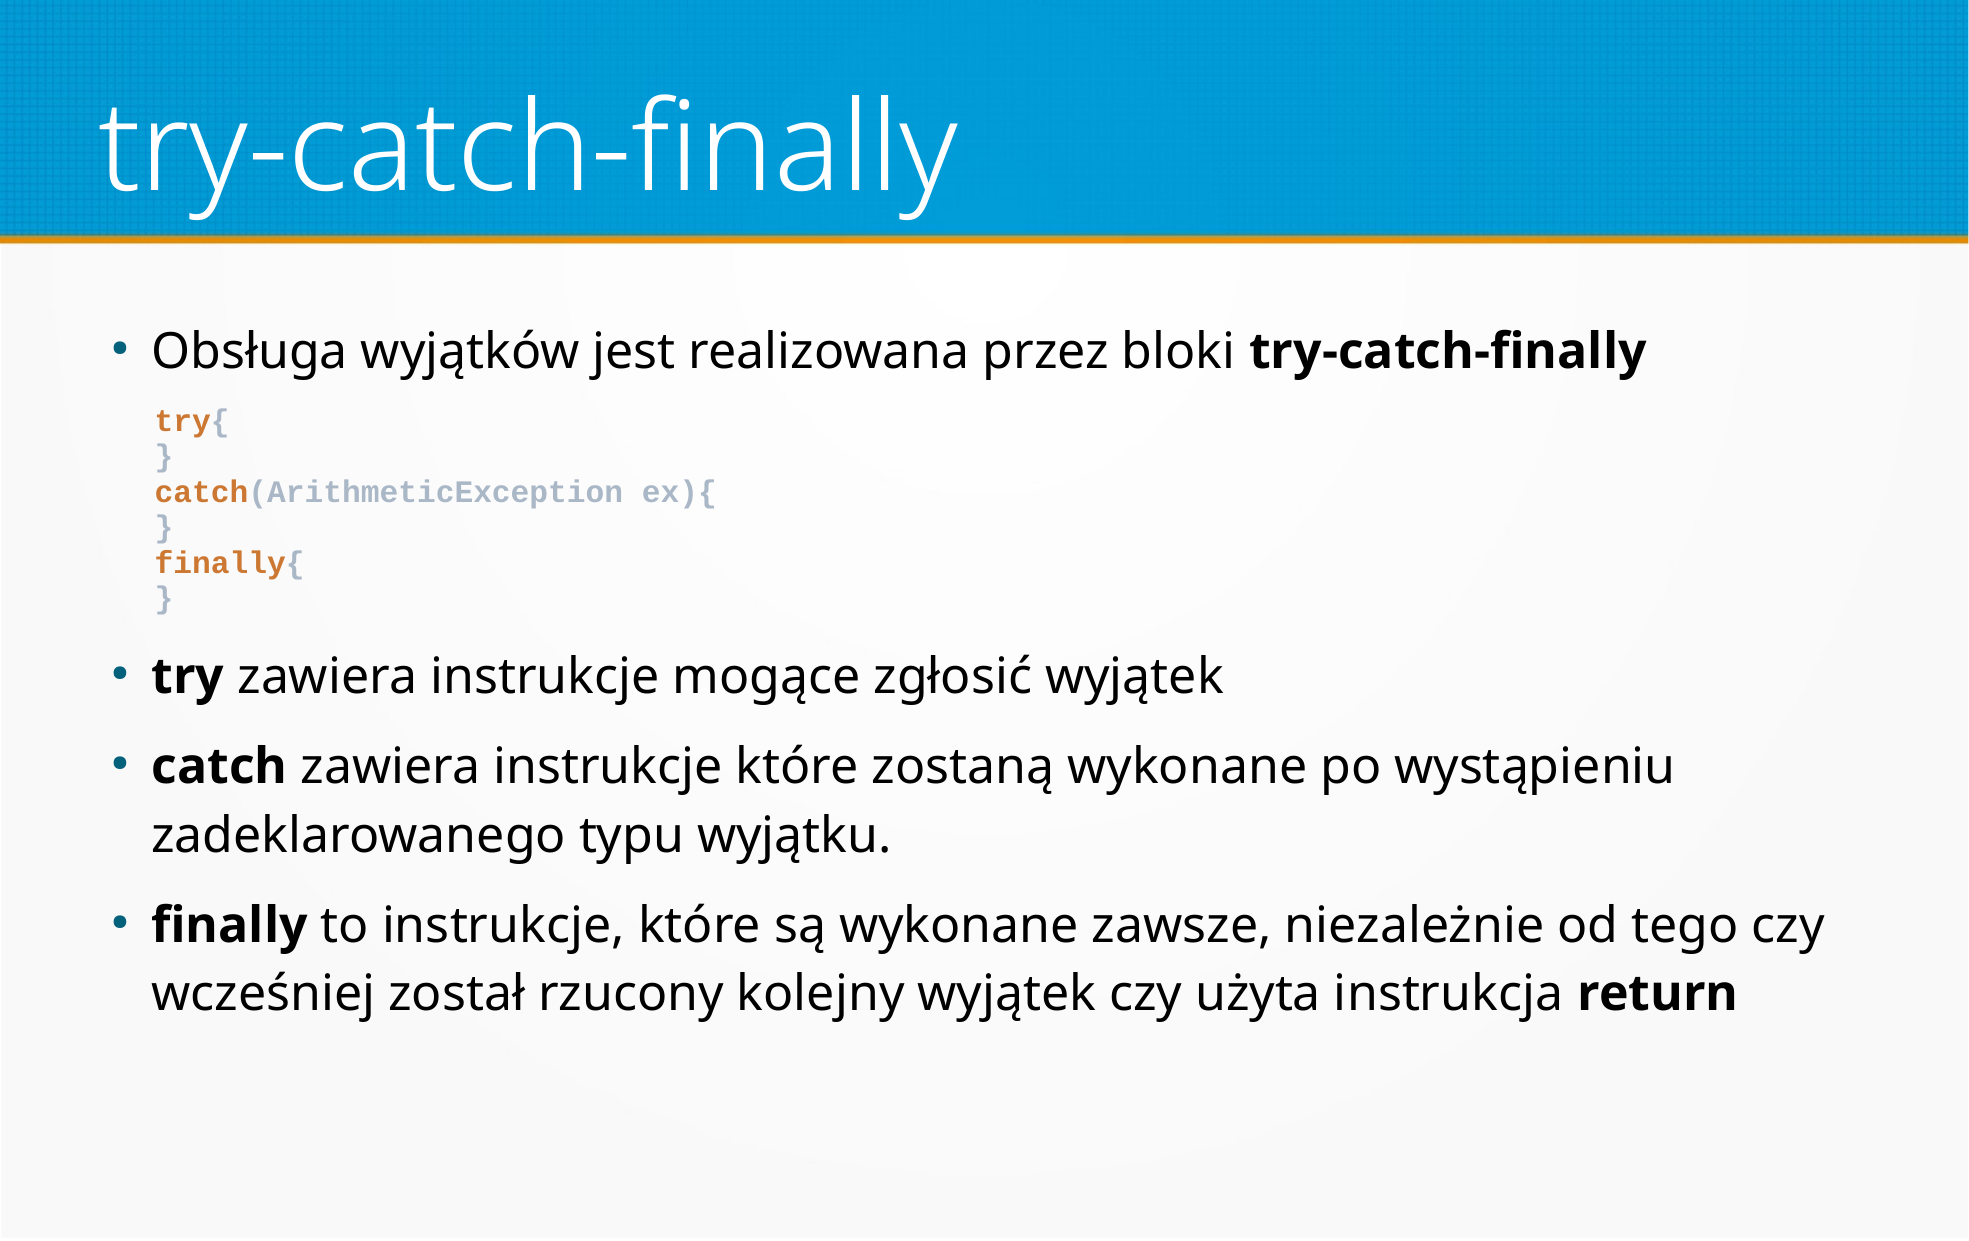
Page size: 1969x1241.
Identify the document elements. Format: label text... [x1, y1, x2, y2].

picture [0, 233, 1969, 1241]
title try-catch-finally [98, 19, 1870, 227]
list Obsługa wyjątków jest realizowana przez bloki try-catch-finally try{ } catch(ArithmeticException ex){ } finally{ } try zawiera instrukcje mogące zgłosić wyjątek catch zawiera instrukcje które zostaną wykonane po wystąpieniu zadeklarowanego typu wyjątku. finally to instrukcje, które są wykonane zawsze, niezależnie od tego czy wcześniej został rzucony kolejny wyjątek czy użyta instrukcja return [98, 315, 1861, 1081]
